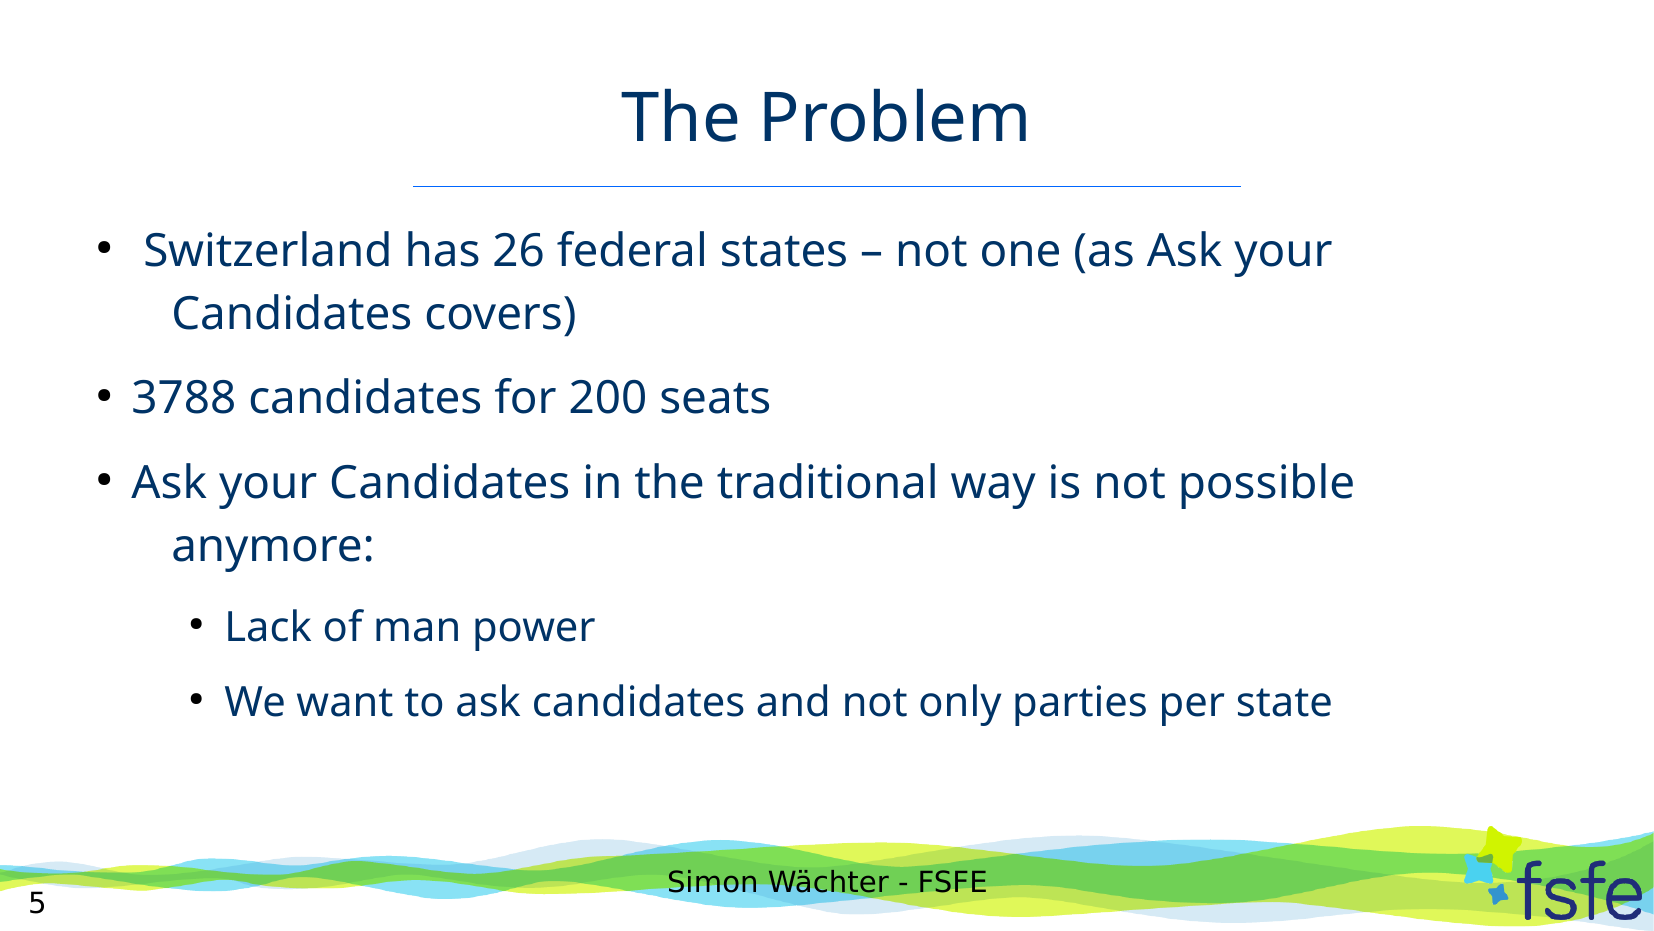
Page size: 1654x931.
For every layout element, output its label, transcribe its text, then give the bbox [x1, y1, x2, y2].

list Switzerland has 26 federal states – not one (as Ask your Candidates covers) 3788 candidates for 200 seats Ask your Candidates in the traditional way is not possible anymore: Lack of man power We want to ask candidates and not only parties per state [82, 217, 1571, 758]
title The Problem [82, 37, 1571, 193]
picture [0, 826, 1654, 931]
